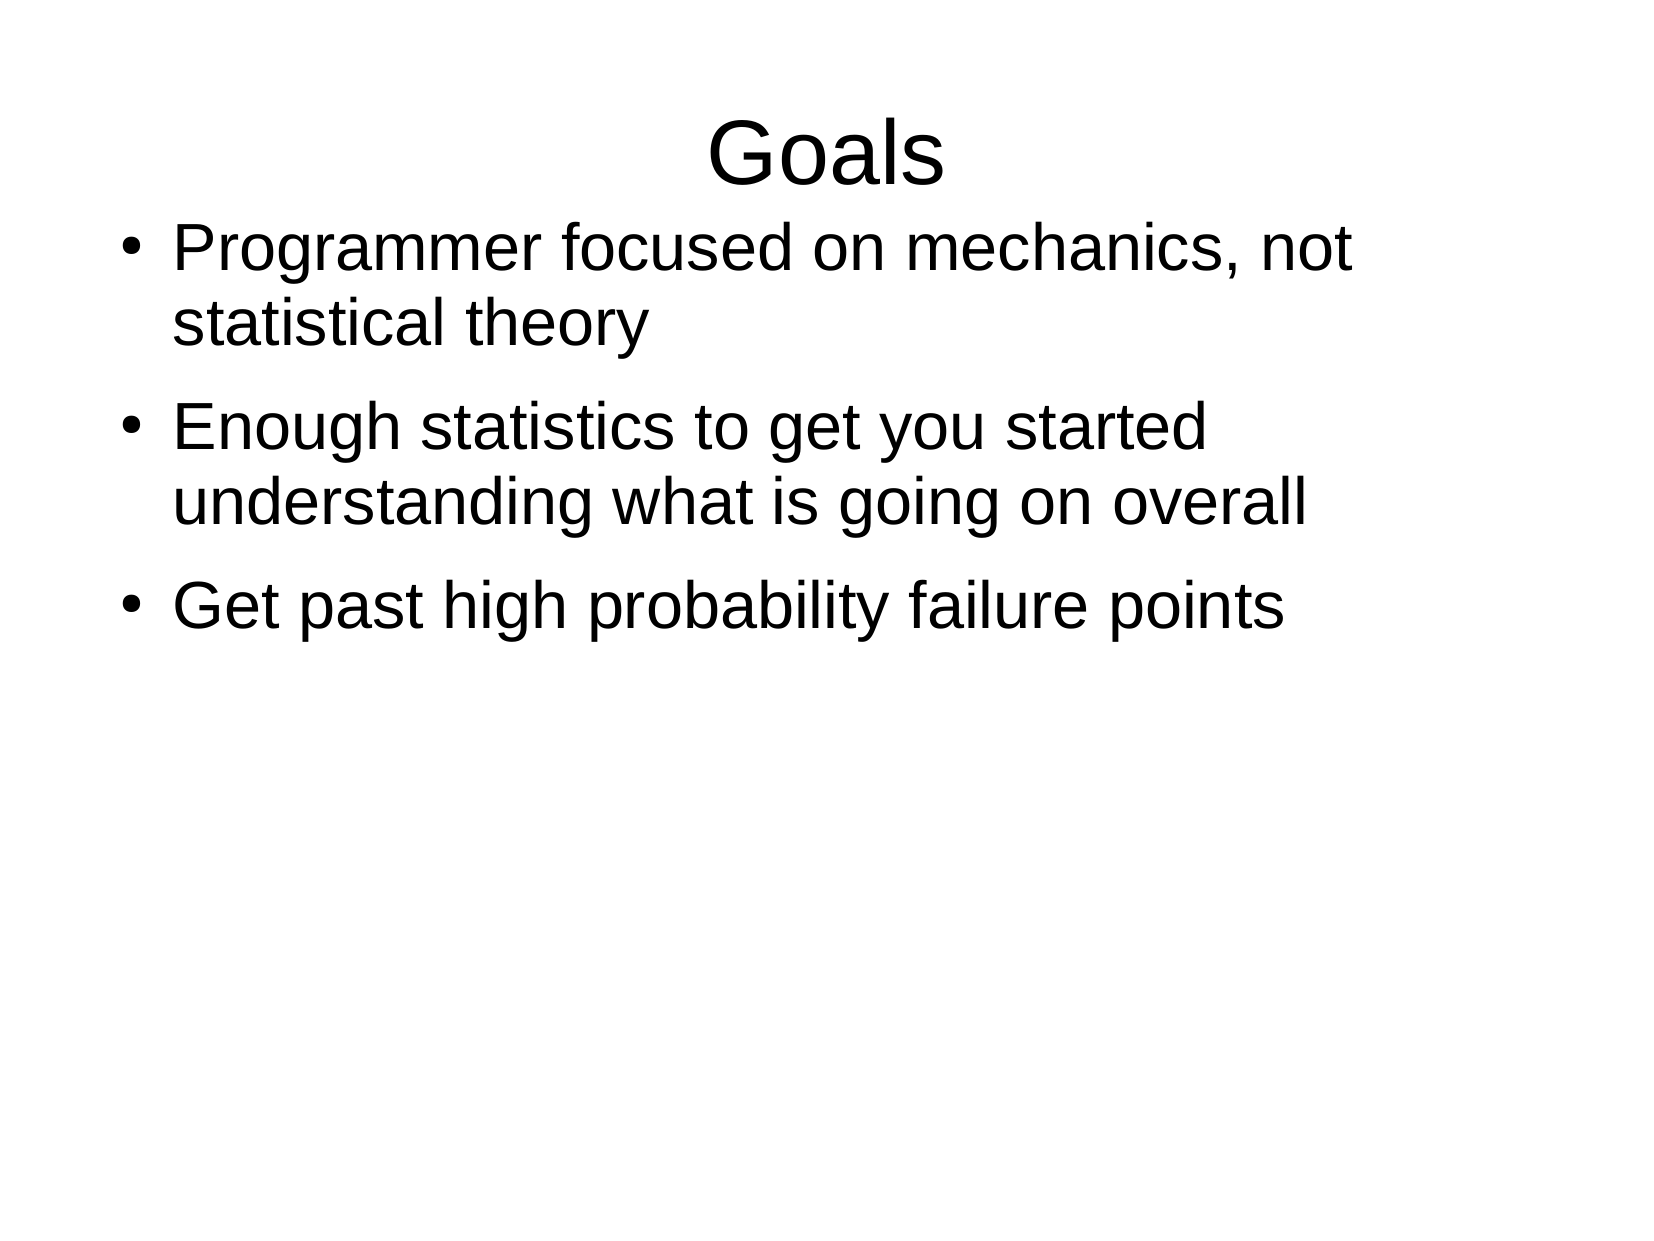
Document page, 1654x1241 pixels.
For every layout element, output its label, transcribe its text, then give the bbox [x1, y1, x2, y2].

title Goals [82, 49, 1571, 257]
list Programmer focused on mechanics, not statistical theory Enough statistics to get you started understanding what is going on overall Get past high probability failure points [101, 210, 1591, 691]
